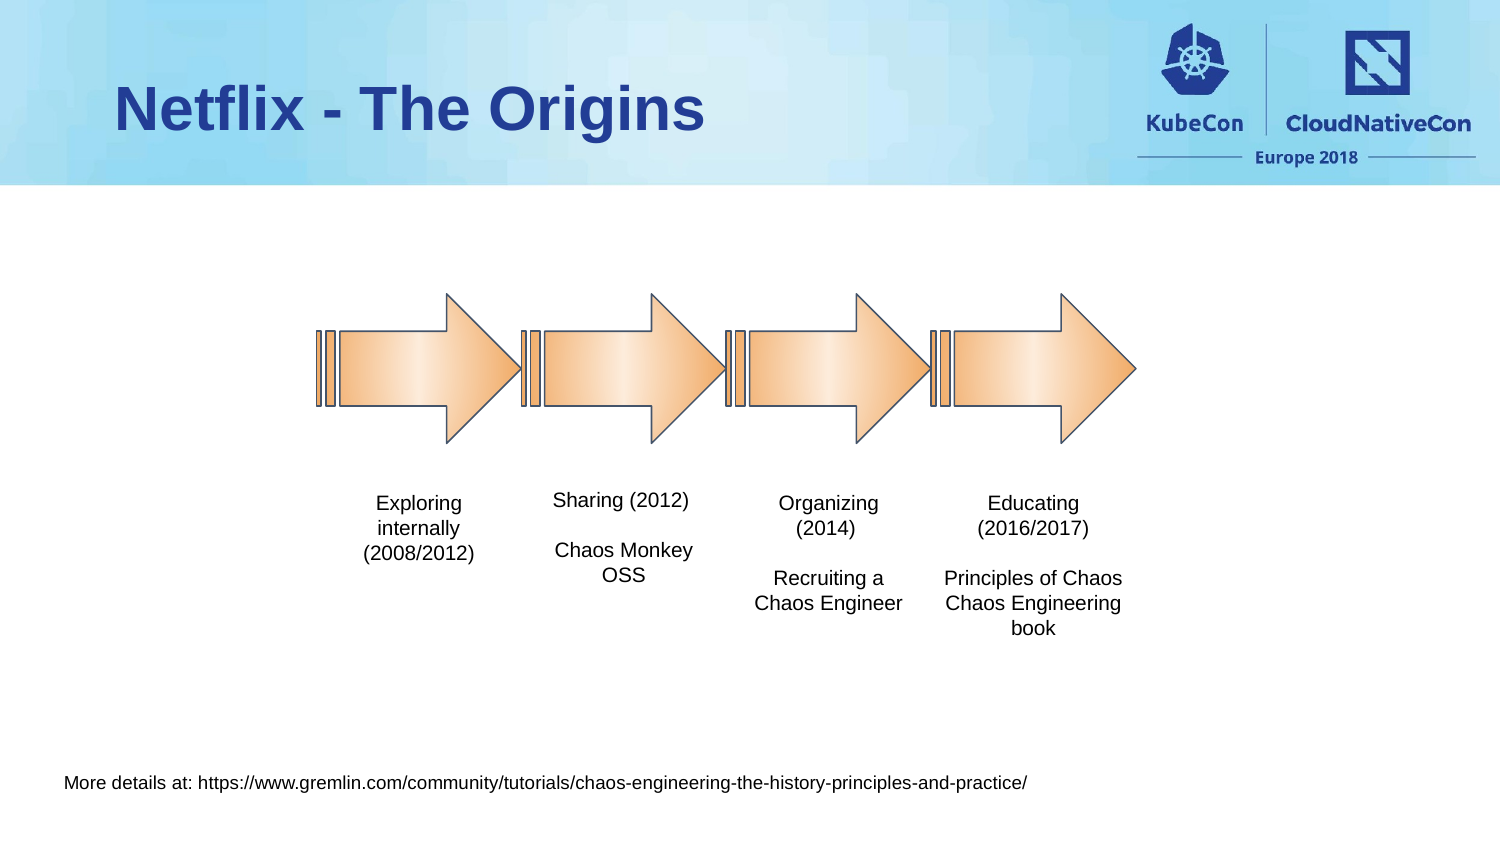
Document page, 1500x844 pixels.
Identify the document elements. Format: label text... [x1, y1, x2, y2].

text_box [316, 331, 322, 407]
title Netflix - The Origins [103, 23, 1397, 187]
text_box Educating (2016/2017) Principles of Chaos Chaos Engineering book [922, 474, 1145, 685]
text_box More details at: https://www.gremlin.com/community/tutorials/chaos-engineering-the-history-principles-and-practice/ [48, 756, 1414, 813]
text_box [749, 293, 936, 444]
text_box [530, 331, 541, 407]
text_box [954, 293, 1136, 444]
text_box [735, 331, 745, 407]
text_box [544, 293, 731, 444]
text_box Exploring internally (2008/2012) [341, 474, 496, 592]
text_box Organizing (2014) Recruiting a Chaos Engineer [731, 474, 922, 630]
text_box Sharing (2012) Chaos Monkey OSS [521, 471, 727, 596]
text_box [339, 293, 527, 444]
list [103, 221, 1397, 756]
text_box [325, 331, 336, 407]
text_box [940, 331, 950, 407]
picture [0, 0, 1500, 844]
